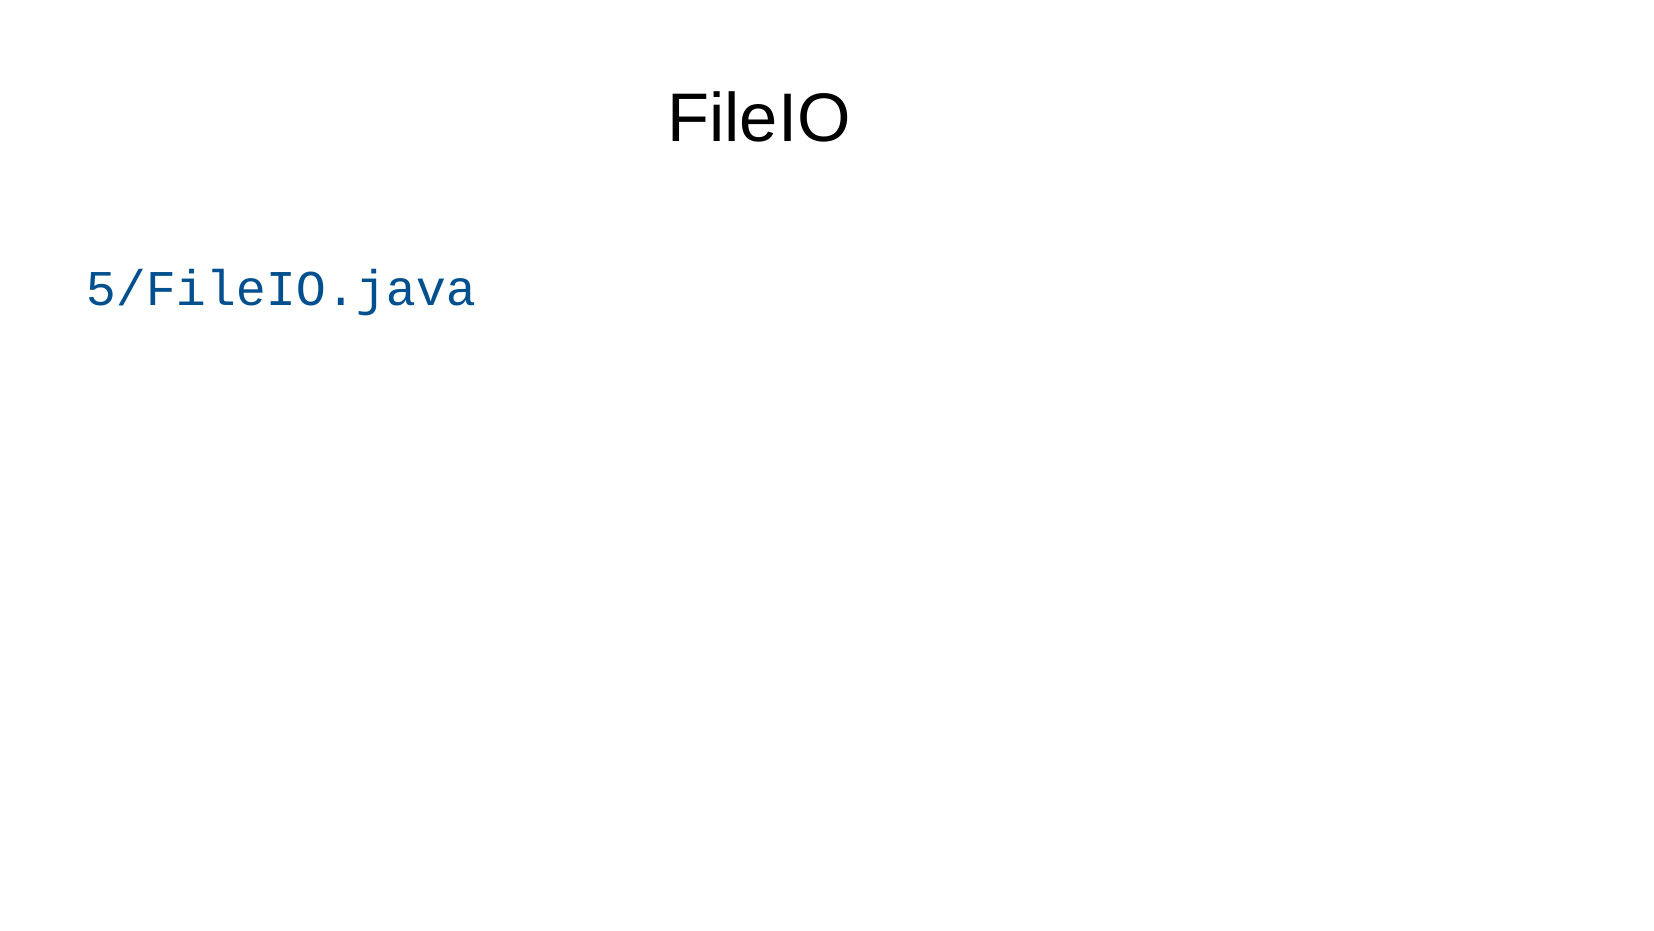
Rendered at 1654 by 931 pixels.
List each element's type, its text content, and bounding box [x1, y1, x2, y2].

title FileIO [15, 39, 1504, 196]
text_box 5/FileIO.java [71, 199, 641, 415]
